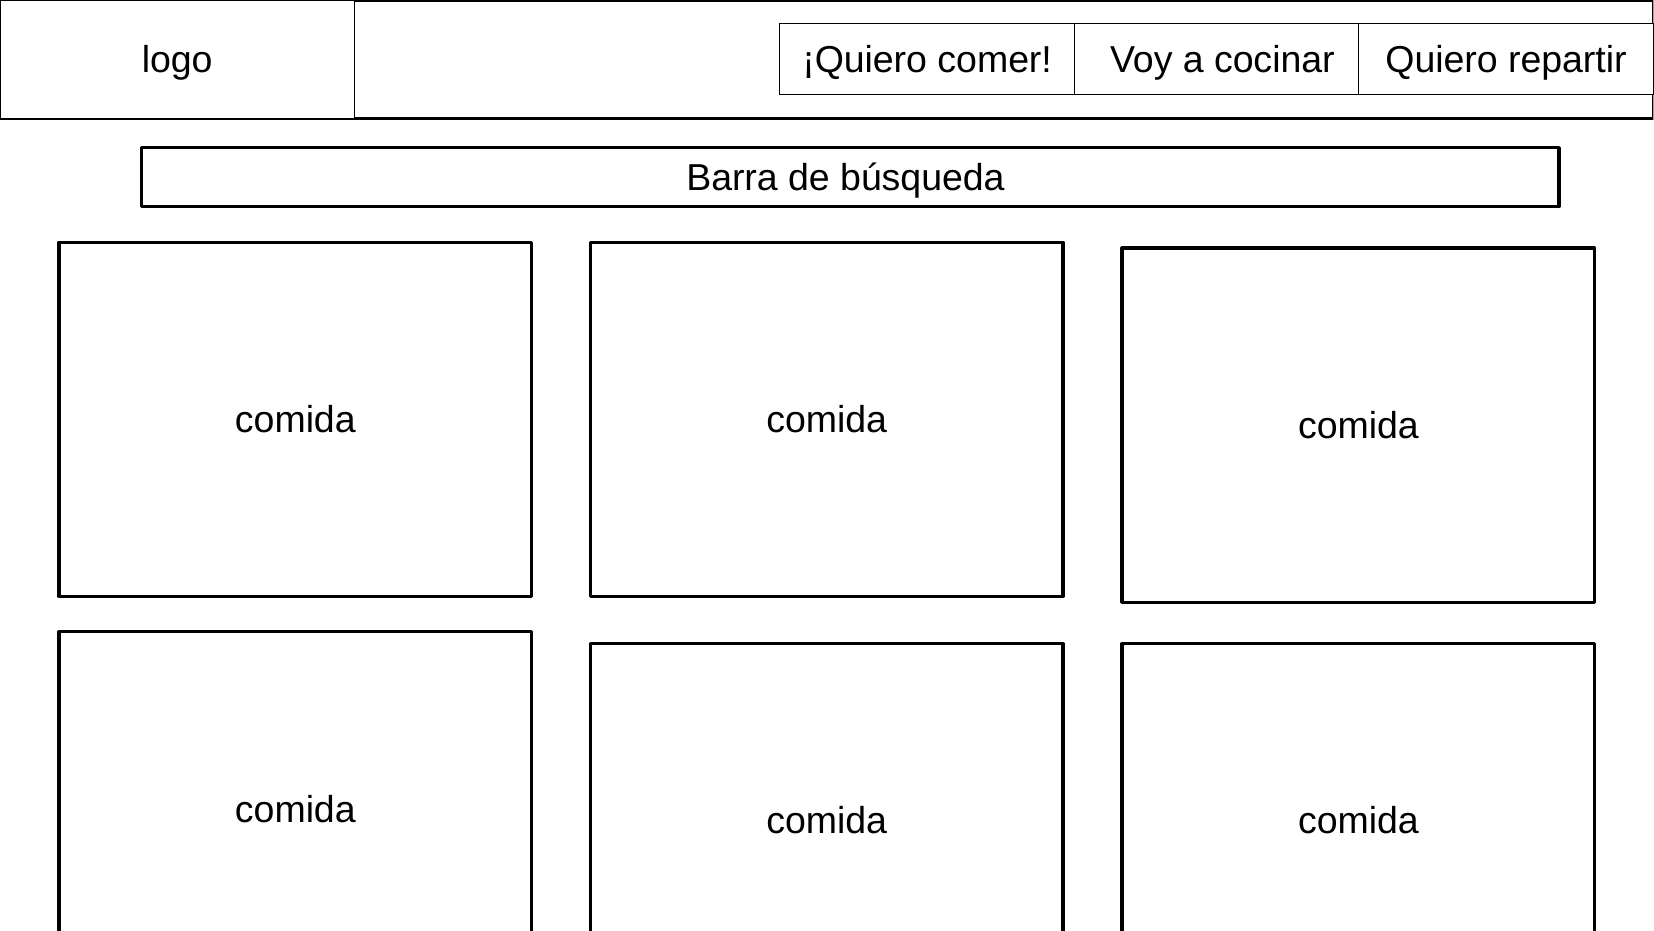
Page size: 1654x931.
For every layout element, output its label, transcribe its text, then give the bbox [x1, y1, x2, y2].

text_box comida [1122, 643, 1595, 931]
text_box Voy a cocinar [1074, 23, 1358, 95]
text_box Quiero repartir [1358, 23, 1654, 95]
text_box comida [59, 242, 532, 597]
text_box comida [590, 242, 1063, 597]
text_box comida [590, 643, 1063, 931]
text_box logo [0, 0, 355, 119]
text_box ¡Quiero comer! [779, 23, 1074, 95]
text_box Barra de búsqueda [141, 147, 1560, 207]
text_box [355, 0, 1654, 119]
text_box comida [1122, 248, 1595, 603]
text_box comida [59, 631, 532, 931]
